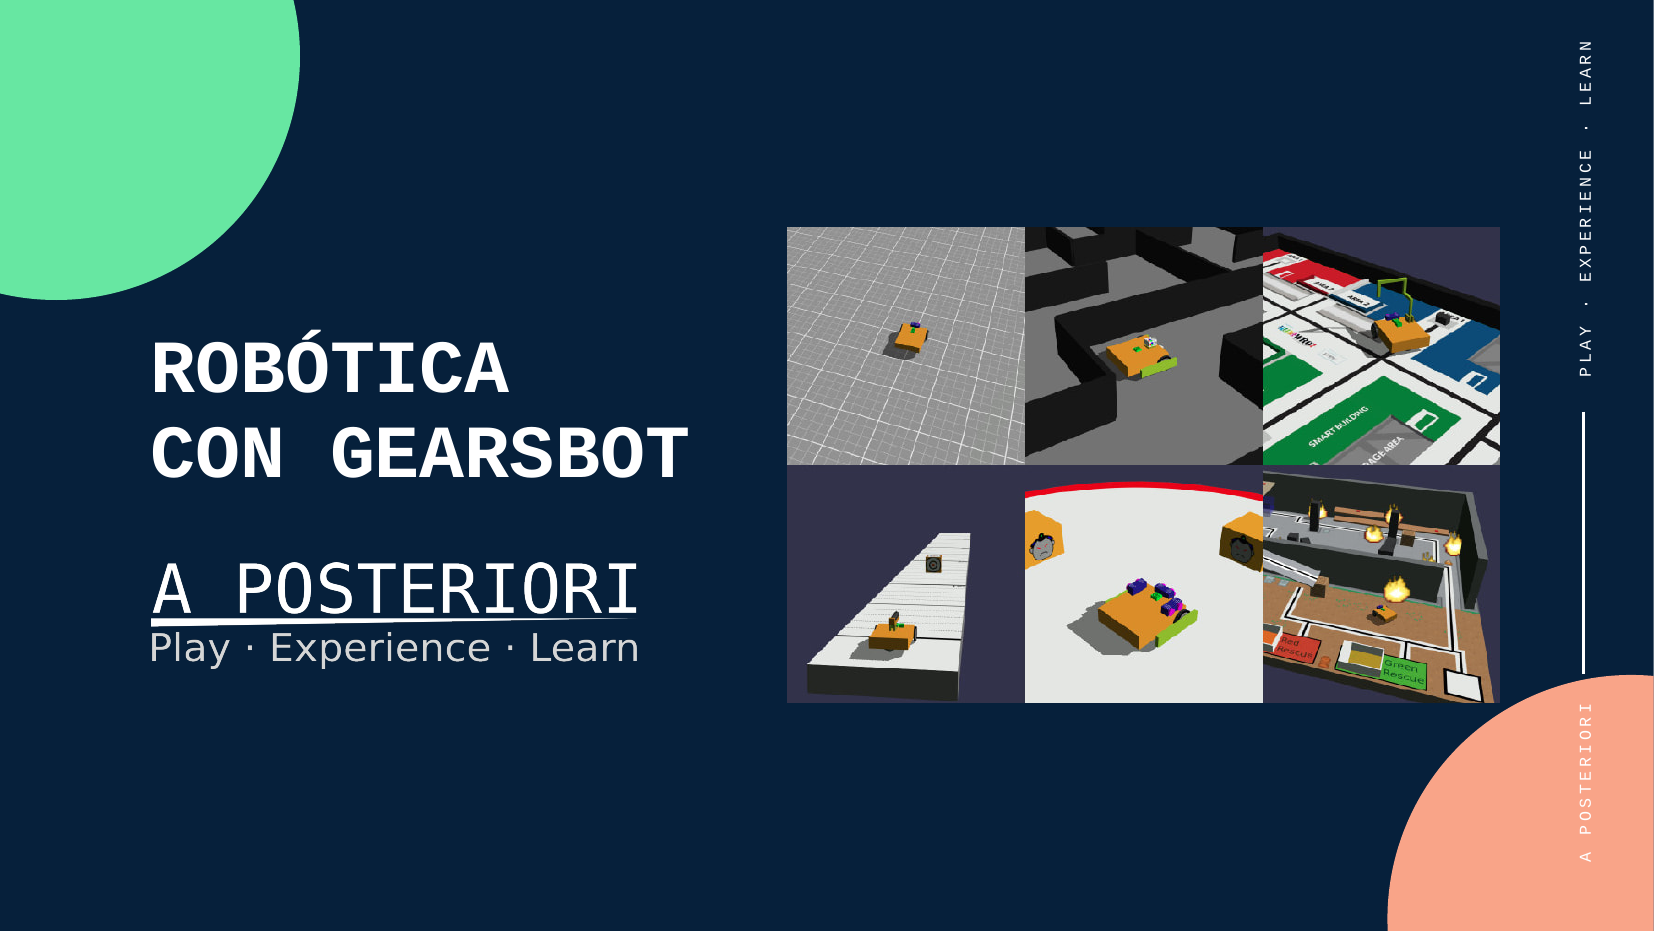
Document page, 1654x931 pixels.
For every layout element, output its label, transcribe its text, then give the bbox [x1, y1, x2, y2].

picture [151, 562, 638, 669]
title ROBÓTICA CON GEARSBOT [150, 330, 751, 501]
picture [787, 227, 1500, 703]
